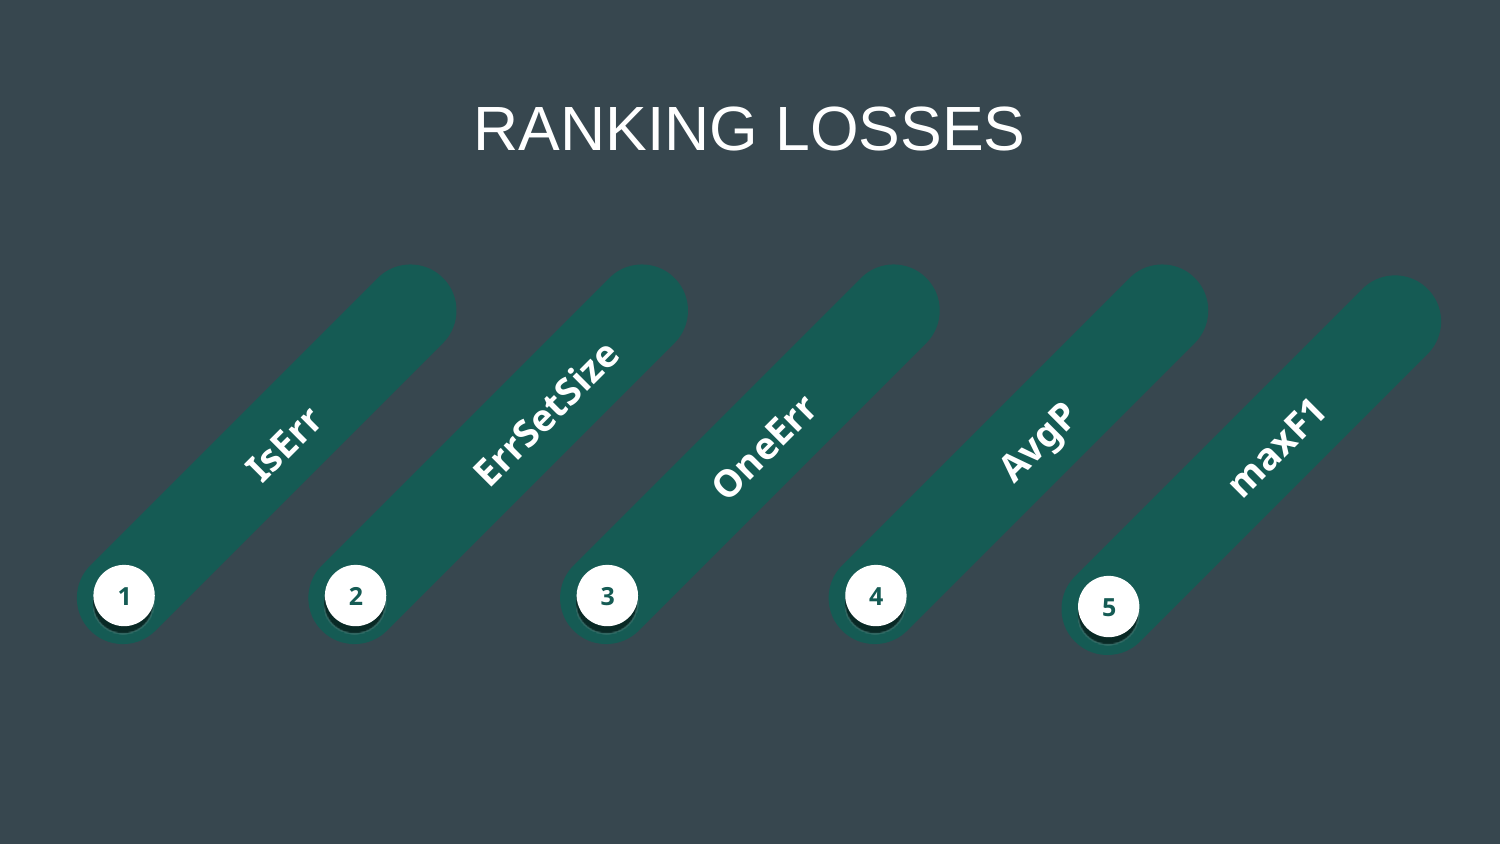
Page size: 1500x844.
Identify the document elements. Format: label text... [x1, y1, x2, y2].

title RANKING LOSSES [51, 72, 1449, 167]
text_box 2 [324, 564, 387, 627]
text_box 5 [1078, 575, 1140, 638]
text_box 4 [845, 564, 907, 627]
text_box 1 [93, 564, 155, 627]
text_box [76, 264, 457, 645]
text_box maxF1 [1109, 291, 1426, 608]
text_box OneErr [607, 280, 925, 597]
text_box [828, 264, 1209, 645]
text_box 3 [576, 564, 639, 627]
text_box ErrSetSize [356, 280, 673, 597]
text_box [308, 264, 688, 645]
text_box IsErr [124, 280, 442, 597]
text_box [560, 264, 940, 645]
text_box AvgP [876, 280, 1193, 597]
text_box [1061, 275, 1442, 655]
